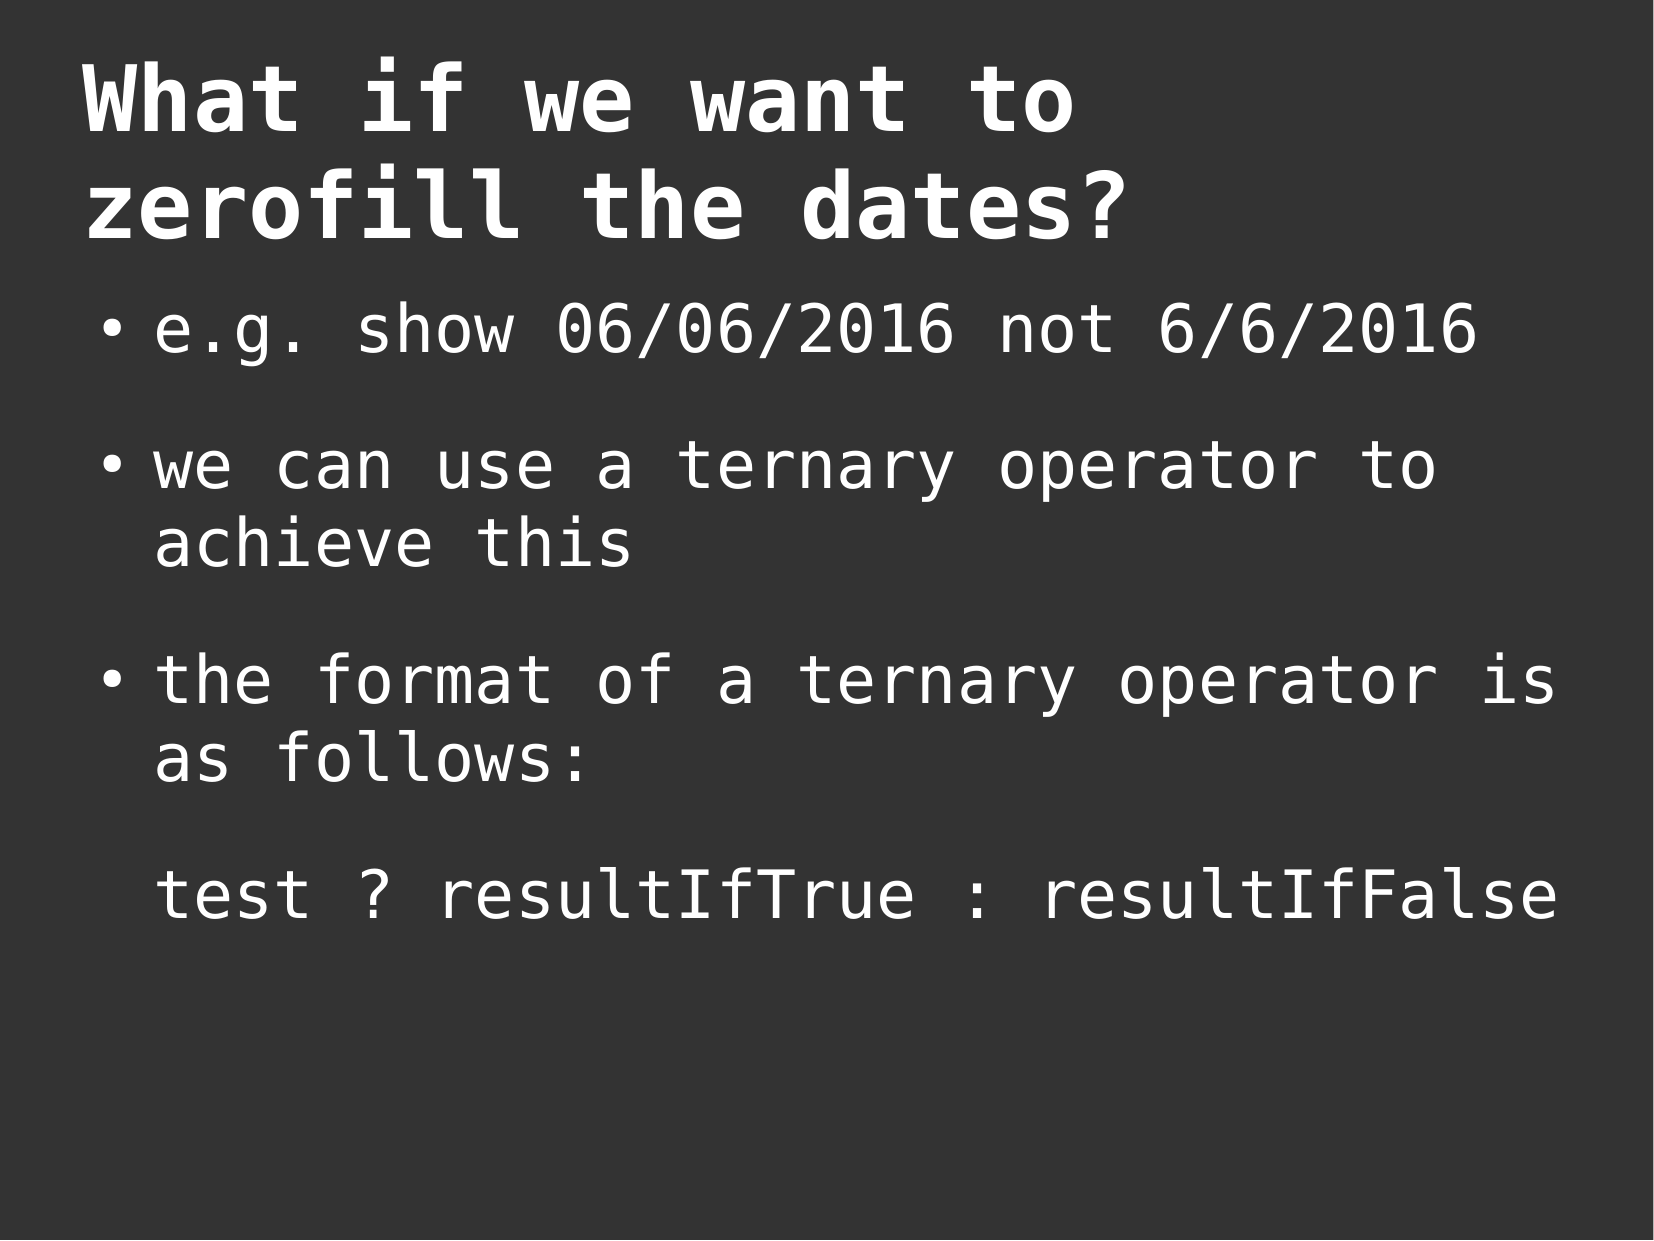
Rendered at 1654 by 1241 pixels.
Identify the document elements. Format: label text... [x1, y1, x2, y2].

list e.g. show 06/06/2016 not 6/6/2016 we can use a ternary operator to achieve this the format of a ternary operator is as follows: test ? resultIfTrue : resultIfFalse [82, 290, 1571, 1182]
title What if we want to zerofill the dates? [82, 45, 1571, 261]
